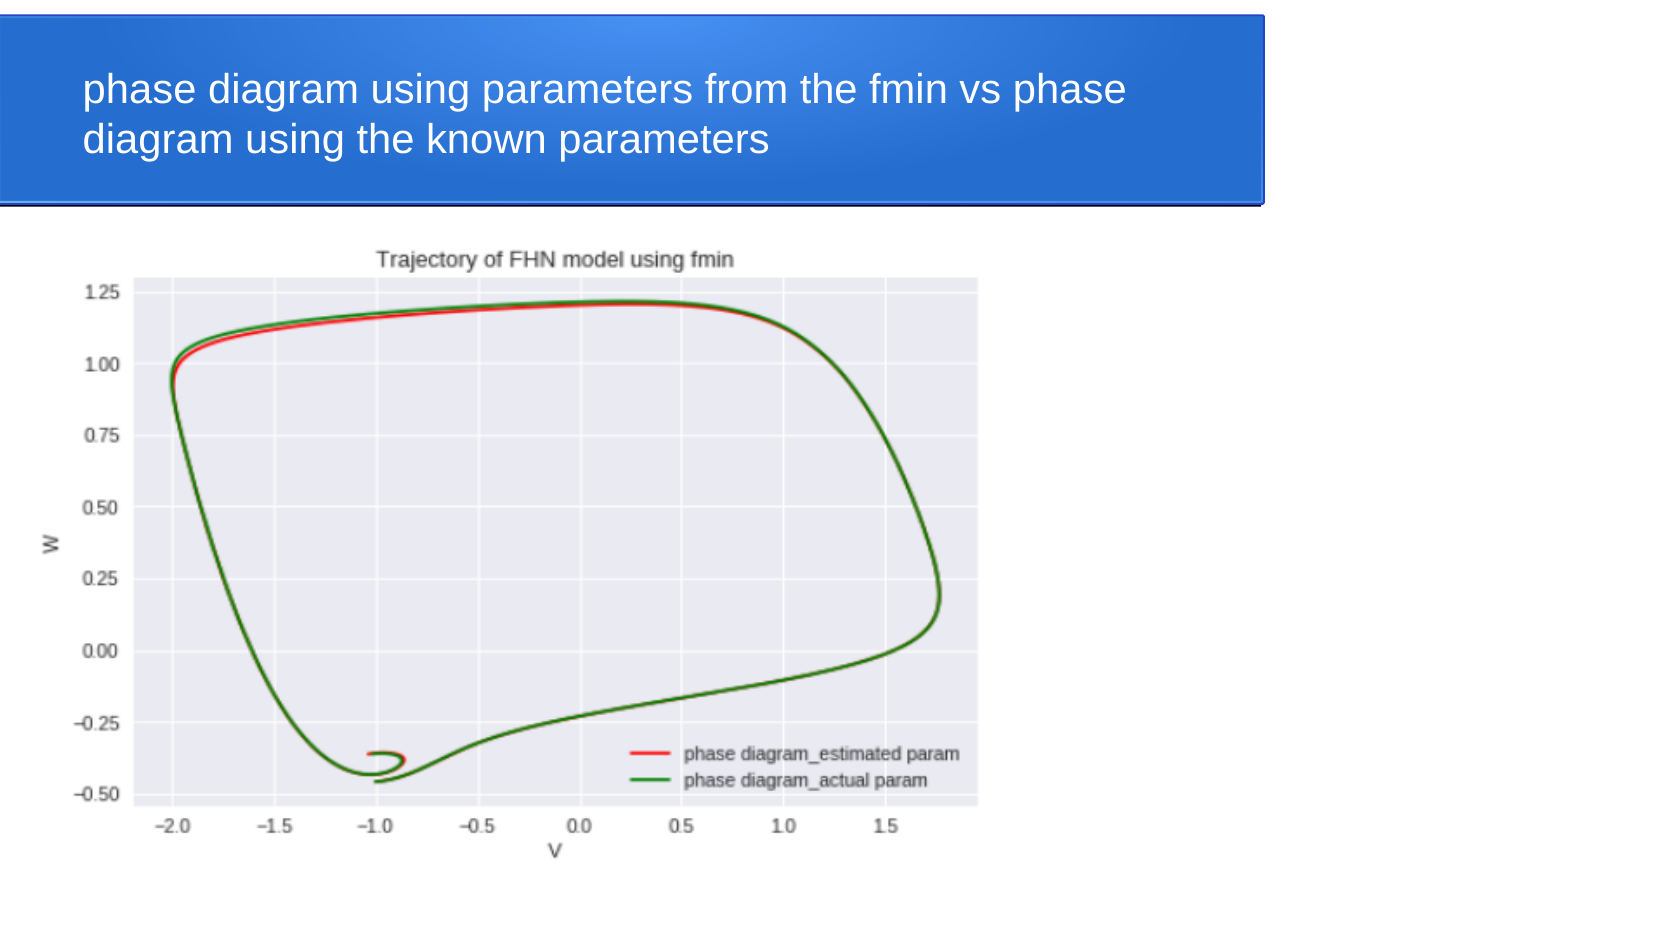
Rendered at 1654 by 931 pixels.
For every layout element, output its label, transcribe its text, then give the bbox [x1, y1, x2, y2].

title phase diagram using parameters from the fmin vs phase diagram using the known parameters [82, 35, 1235, 189]
picture [32, 240, 991, 872]
